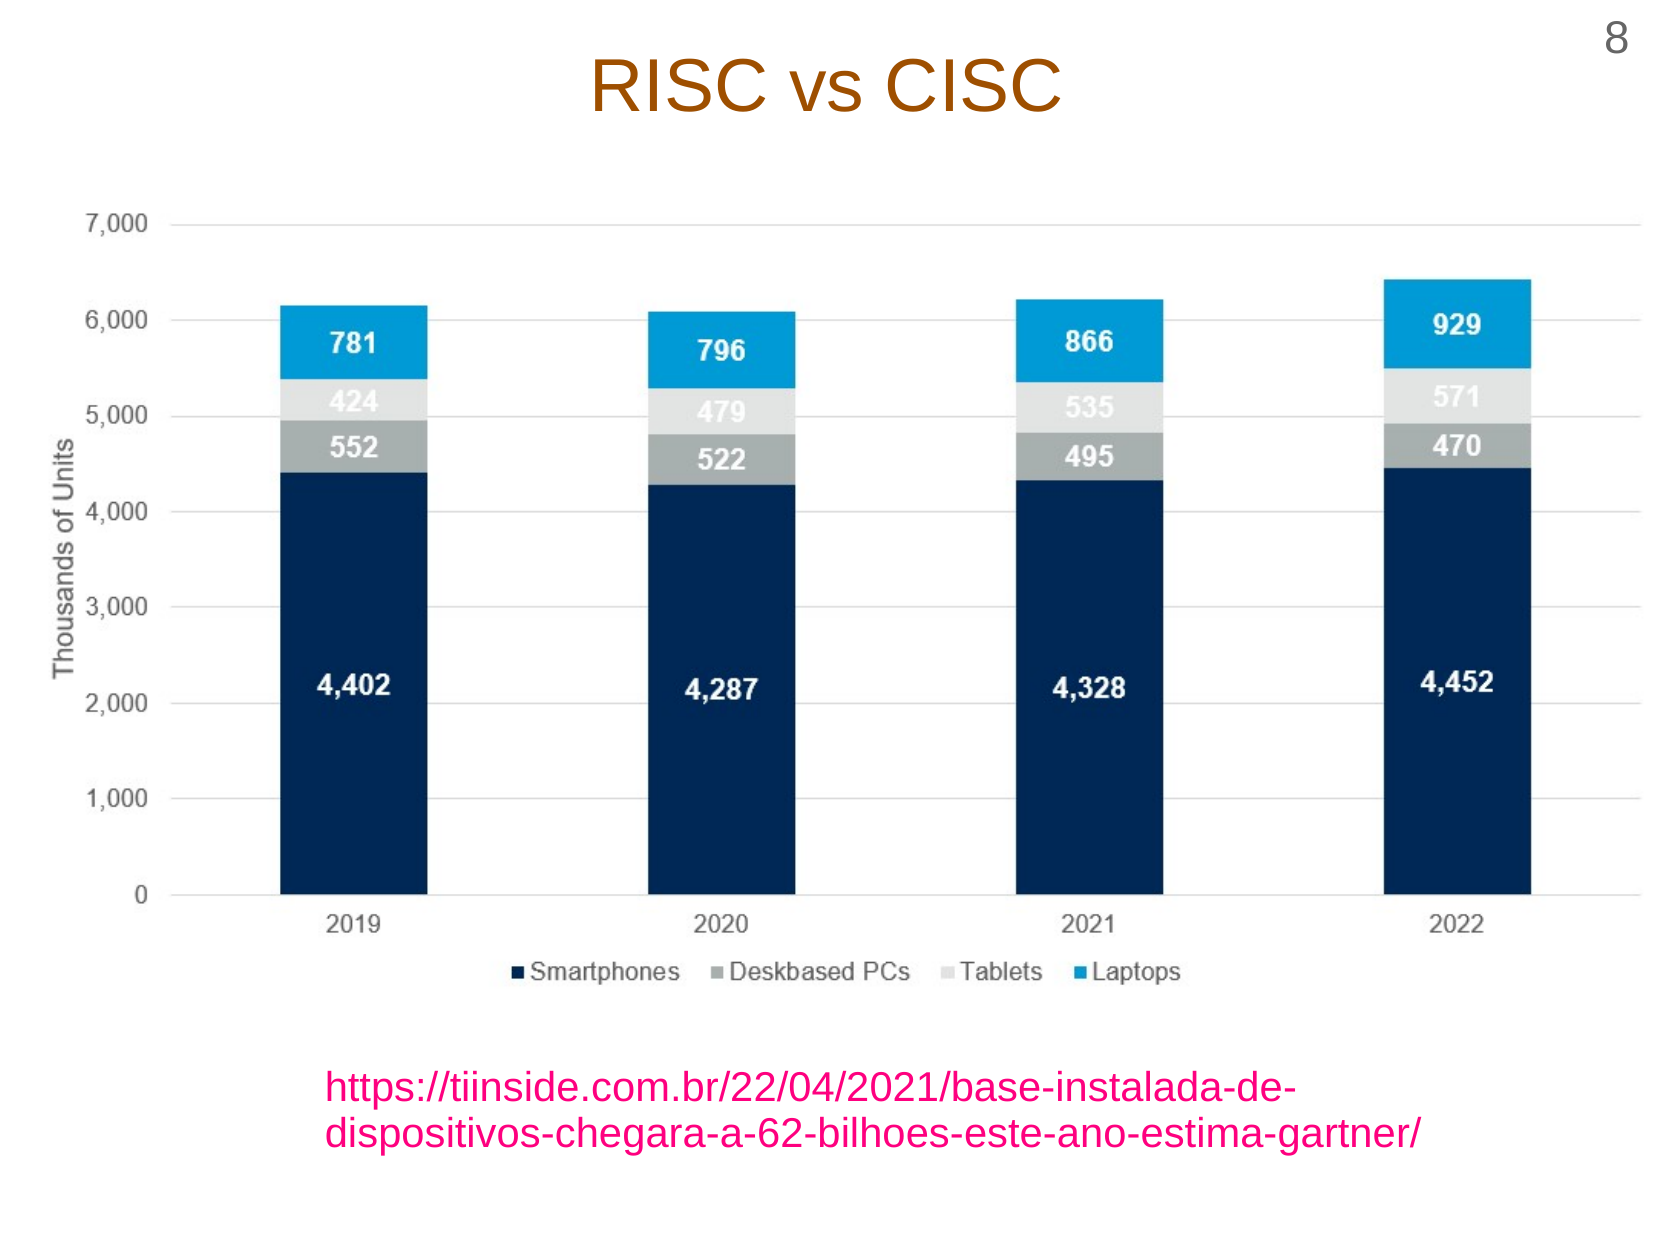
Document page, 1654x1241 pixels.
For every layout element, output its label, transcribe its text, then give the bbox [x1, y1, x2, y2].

title RISC vs CISC [59, 29, 1595, 148]
picture [0, 177, 1654, 1031]
text_box https://tiinside.com.br/22/04/2021/base-instalada-de-dispositivos-chegara-a-62-bilhoes-este-ano-estima-gartner/ [310, 1056, 1462, 1211]
